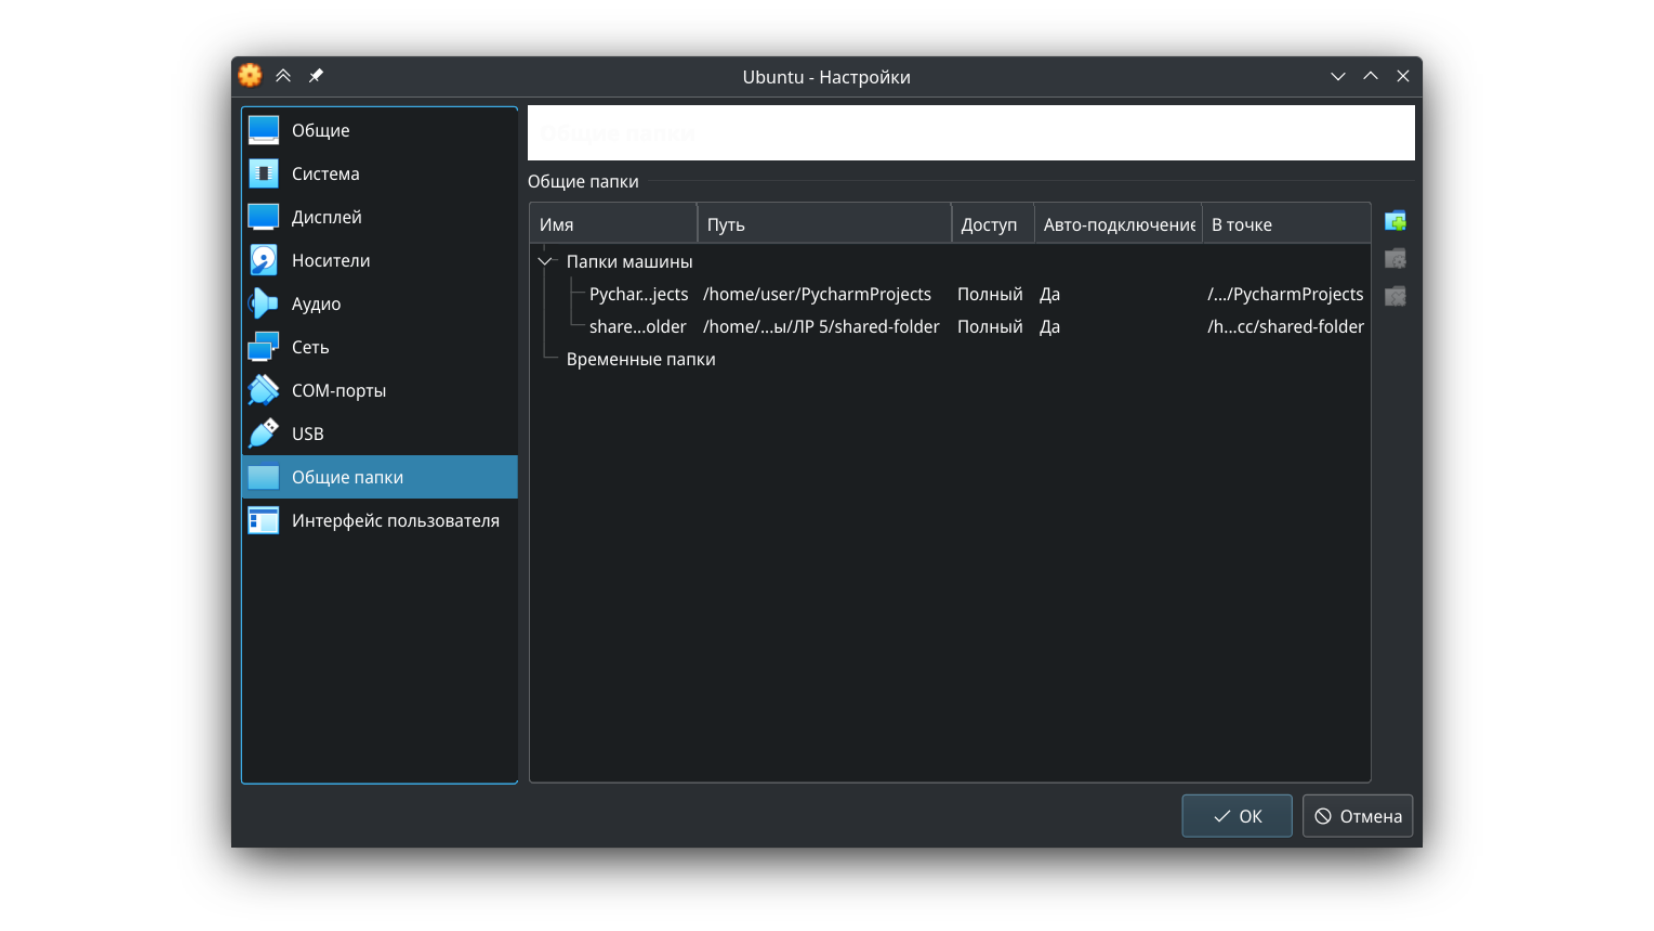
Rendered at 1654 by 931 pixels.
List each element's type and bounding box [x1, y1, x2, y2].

picture [161, 0, 1493, 931]
